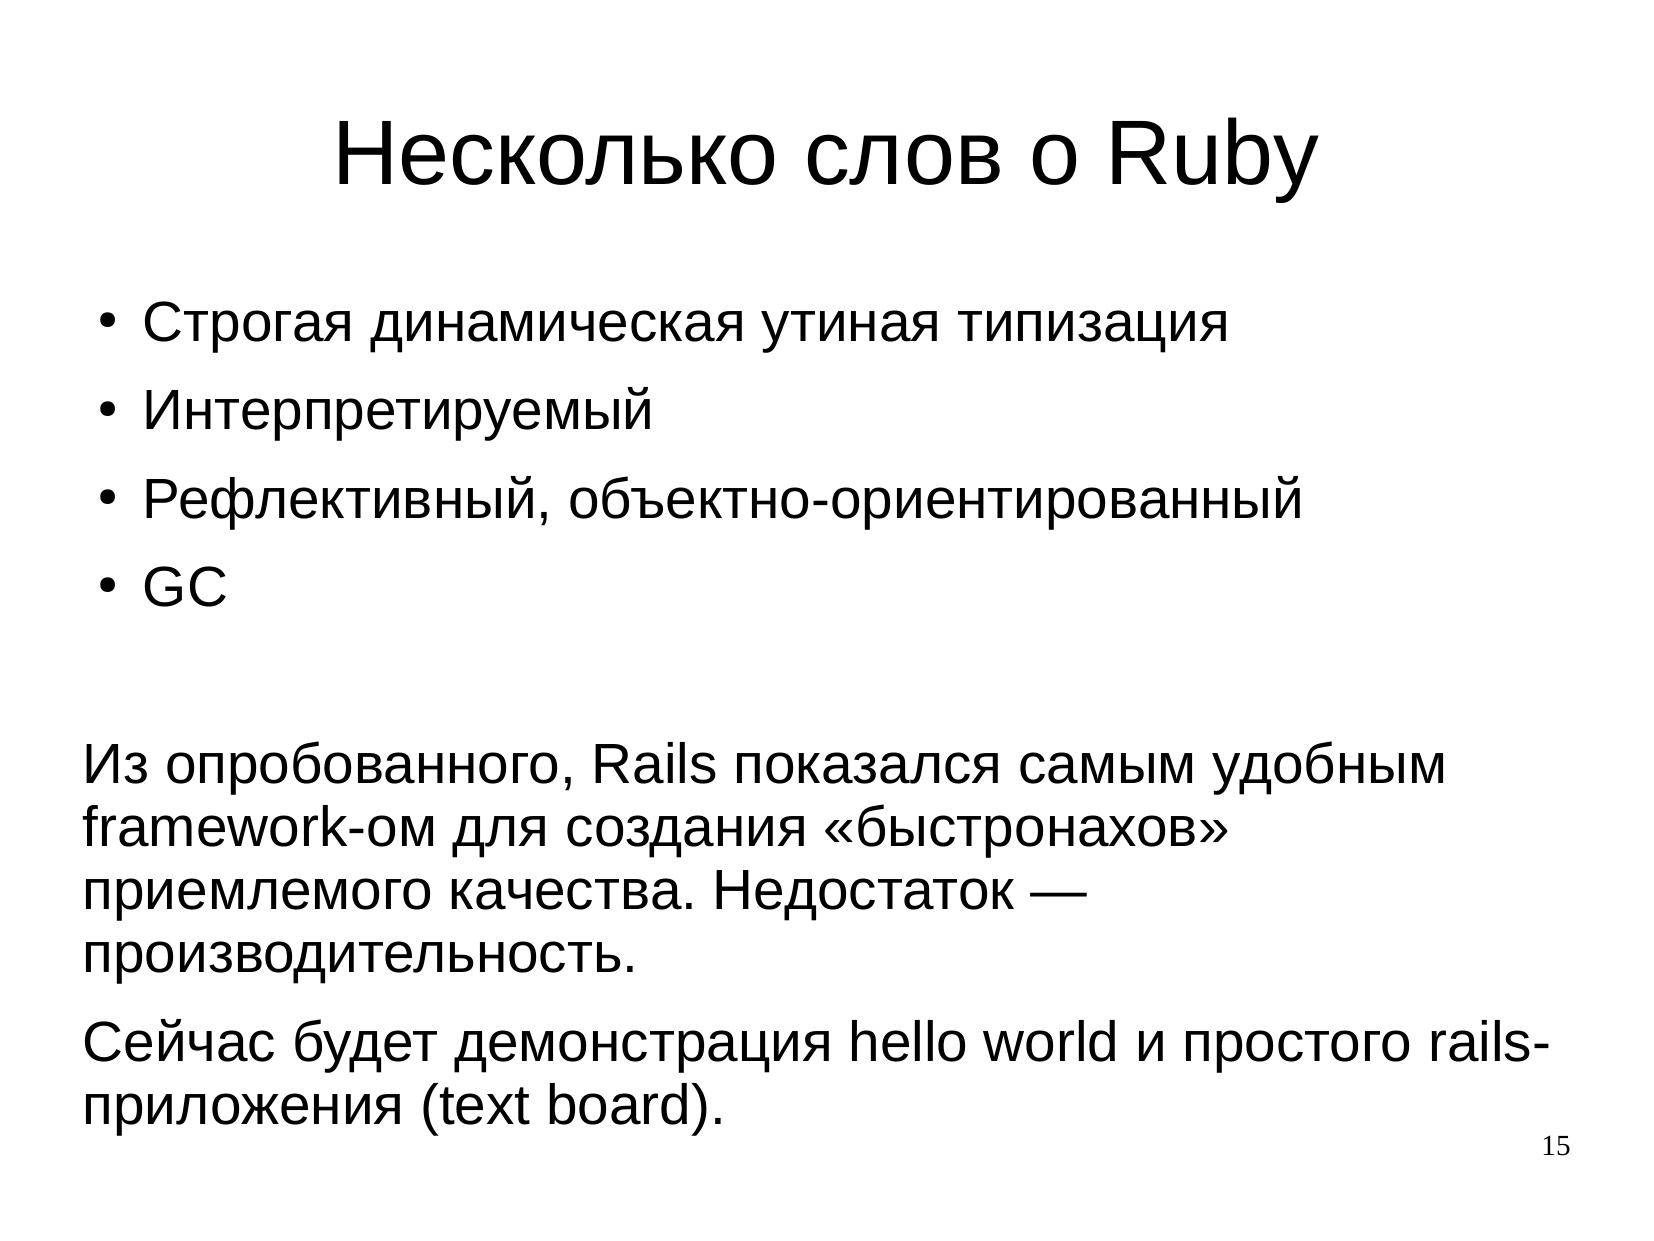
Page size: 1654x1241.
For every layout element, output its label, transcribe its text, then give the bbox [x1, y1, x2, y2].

list Строгая динамическая утиная типизация Интерпретируемый Рефлективный, объектно-ориентированный GC Из опробованного, Rails показался самым удобным framework-ом для создания «быстронахов» приемлемого качества. Недостаток — производительность. Сейчас будет демонстрация hello world и простого rails-приложения (text board). [82, 290, 1571, 1141]
title Несколько слов о Ruby [82, 49, 1571, 257]
